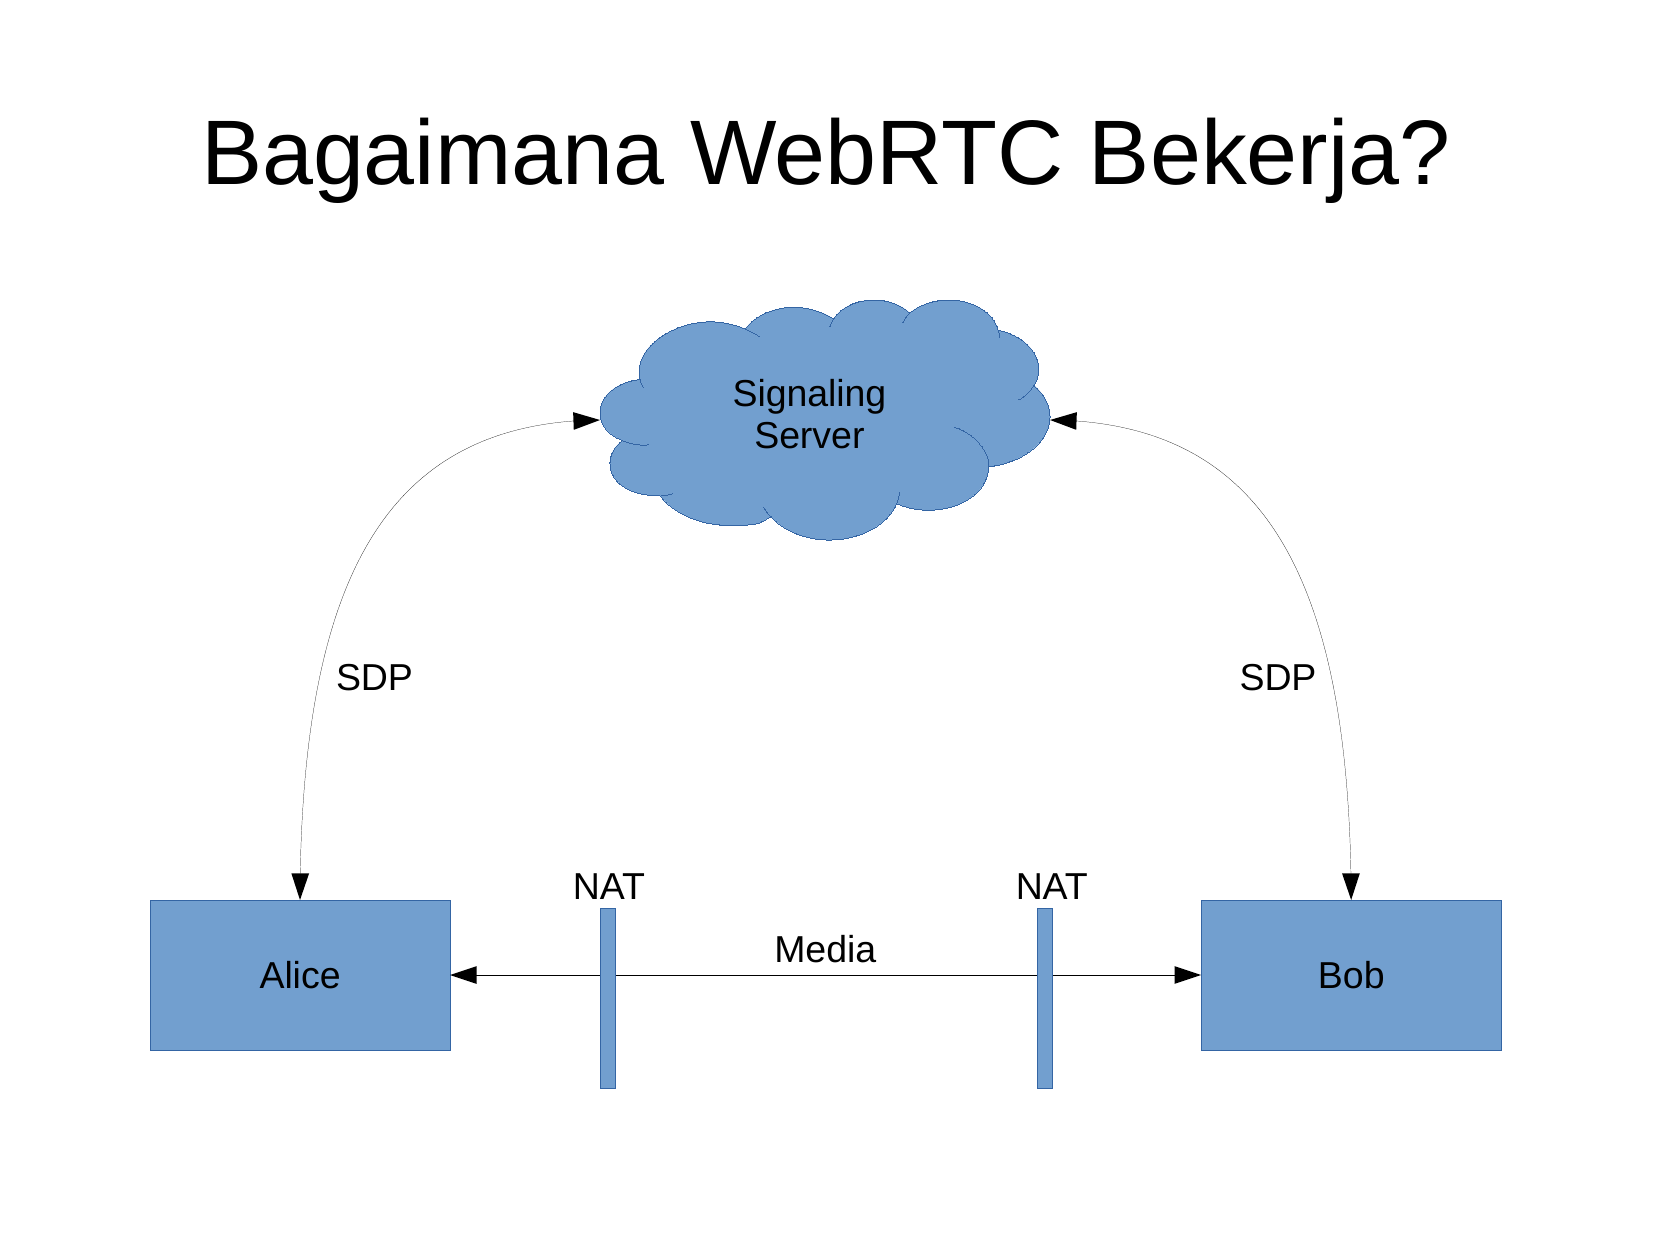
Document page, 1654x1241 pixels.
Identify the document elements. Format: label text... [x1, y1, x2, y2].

text_box NAT [1001, 857, 1103, 915]
text_box Signaling Server [600, 300, 1051, 541]
title Bagaimana WebRTC Bekerja? [82, 49, 1571, 257]
text_box [1037, 915, 1053, 1089]
text_box Media [759, 921, 891, 979]
text_box Bob [1201, 900, 1502, 1051]
text_box [600, 915, 616, 1089]
text_box Alice [150, 900, 451, 1051]
text_box SDP [1224, 648, 1332, 706]
text_box NAT [558, 857, 660, 915]
text_box SDP [321, 648, 429, 706]
